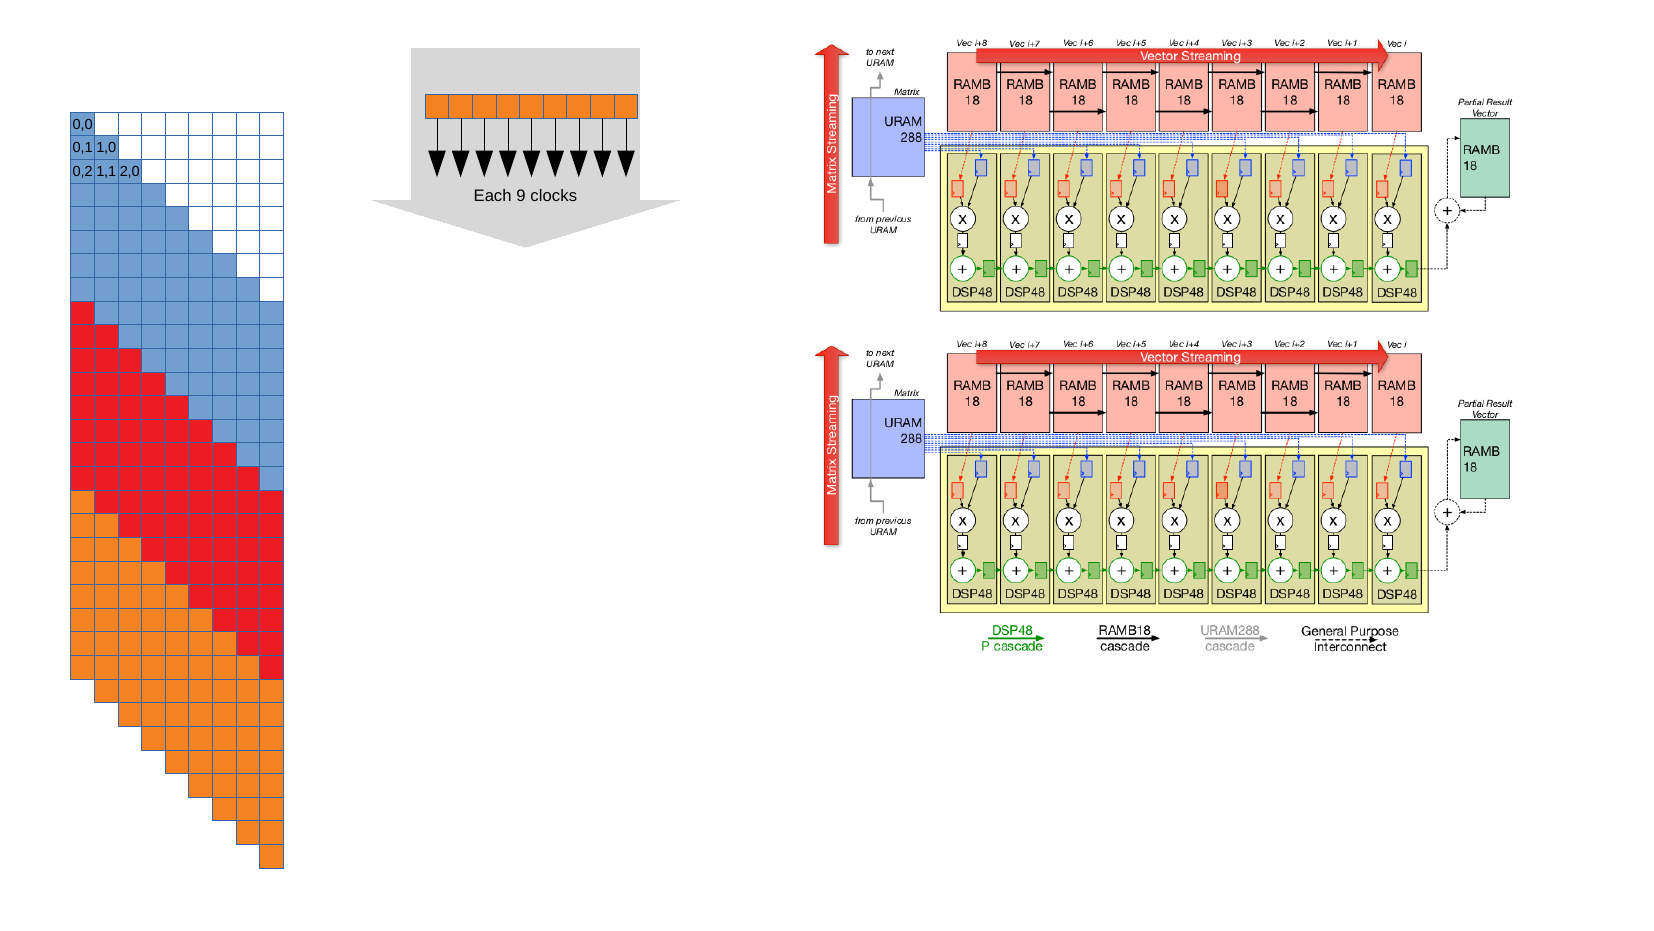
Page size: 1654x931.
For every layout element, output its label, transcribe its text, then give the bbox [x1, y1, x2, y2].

text_box [425, 94, 638, 119]
text_box Each 9 clocks [366, 47, 686, 249]
text_box 1,0 [94, 136, 118, 159]
text_box 0,0 [70, 112, 94, 135]
picture [790, 11, 1524, 662]
text_box 2,0 [118, 160, 141, 183]
text_box 1,1 [94, 159, 118, 183]
text_box [70, 112, 284, 869]
text_box 0,2 [70, 159, 94, 183]
text_box 0,1 [70, 135, 94, 159]
